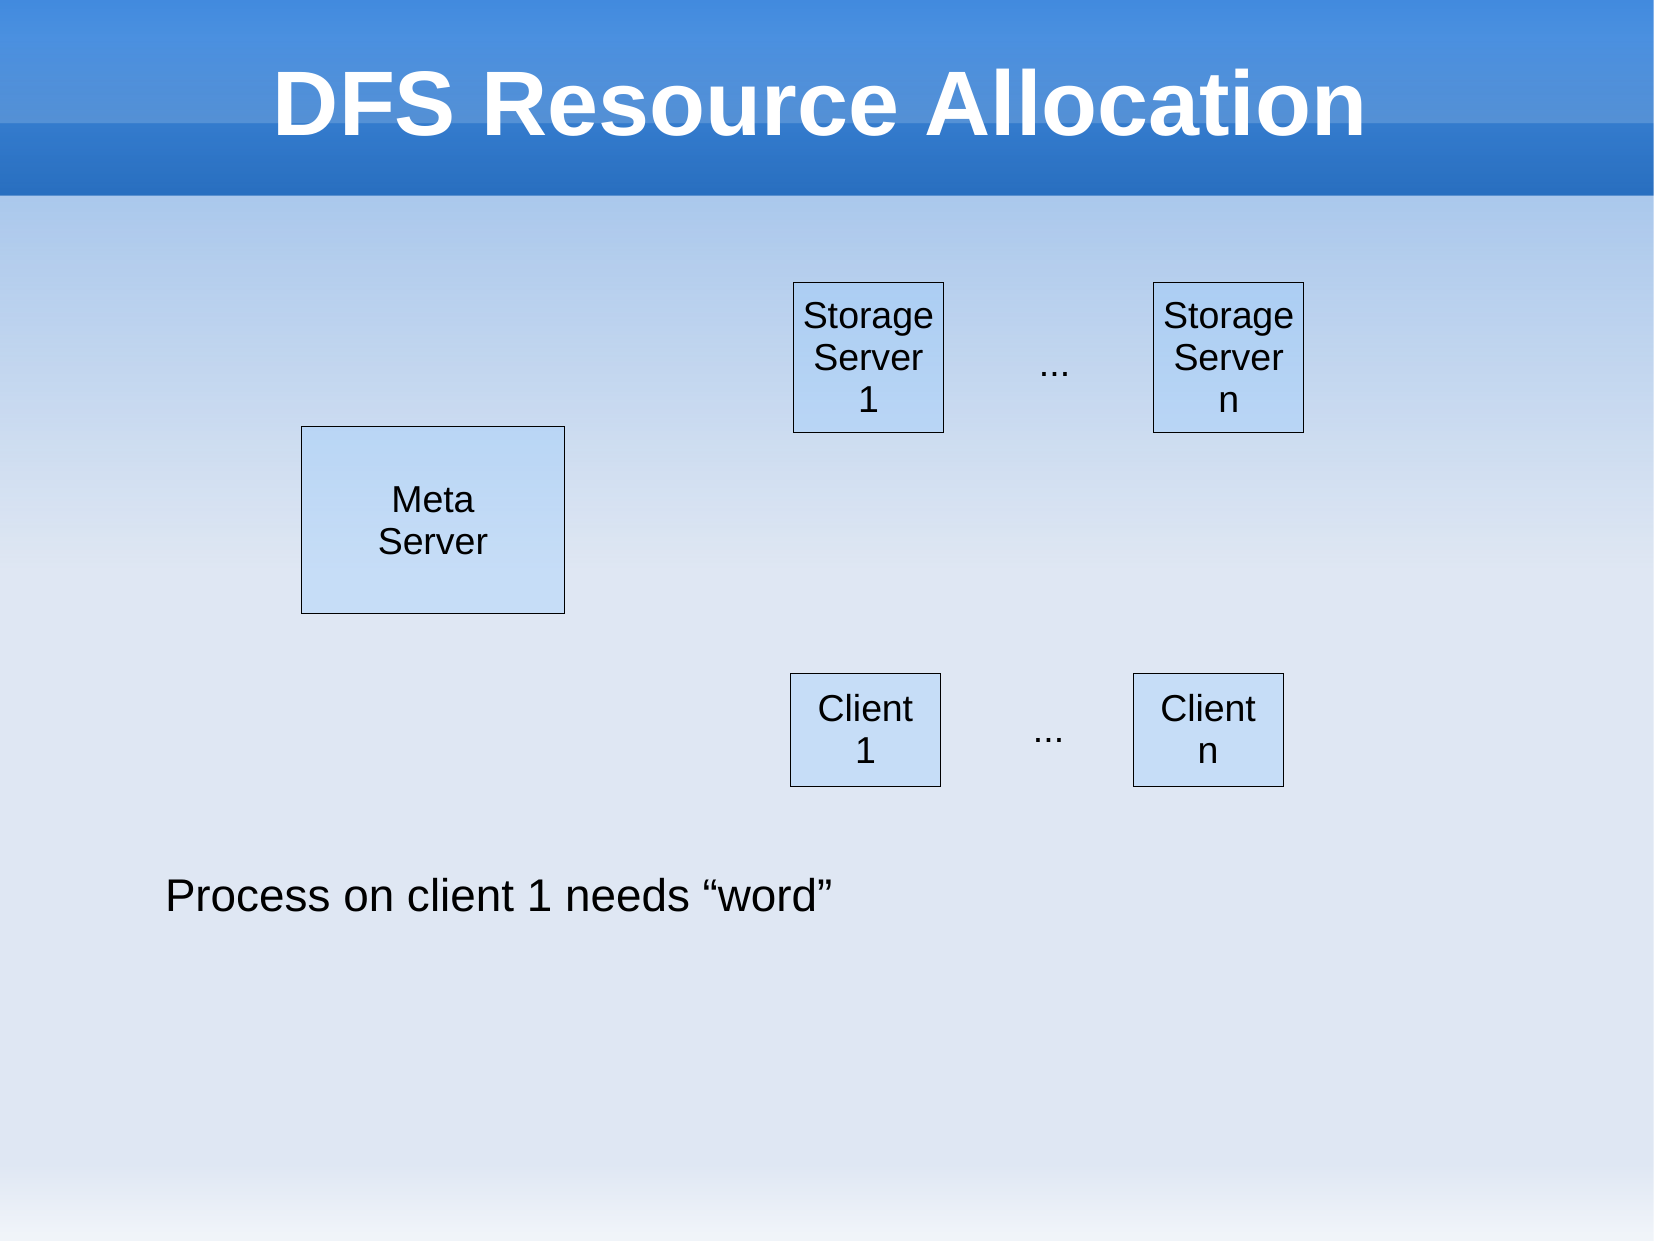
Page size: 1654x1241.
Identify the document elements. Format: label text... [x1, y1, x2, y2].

text_box Storage Server n [1153, 282, 1304, 433]
text_box Process on client 1 needs “word” [150, 862, 848, 929]
picture [0, 0, 1654, 1241]
text_box ... [1018, 701, 1080, 759]
text_box Client 1 [790, 673, 941, 787]
text_box ... [1024, 335, 1086, 393]
text_box Client n [1133, 673, 1284, 787]
text_box Storage Server 1 [793, 282, 944, 433]
text_box Meta Server [301, 426, 565, 614]
title DFS Resource Allocation [76, 7, 1565, 200]
